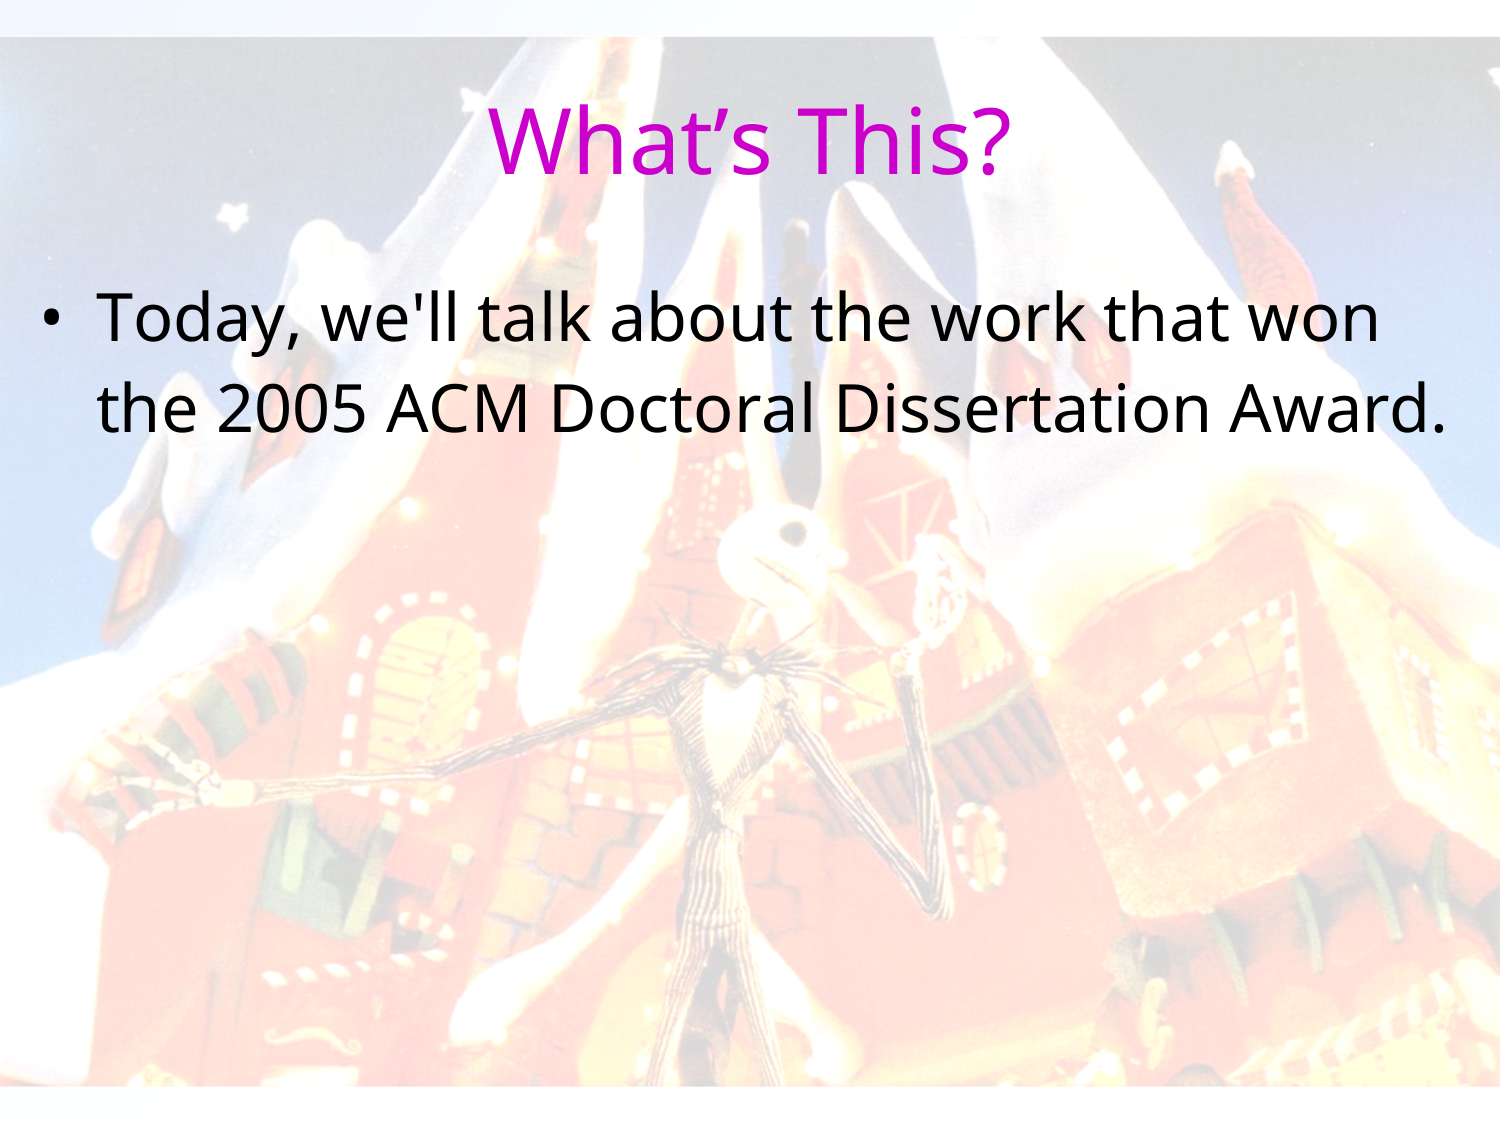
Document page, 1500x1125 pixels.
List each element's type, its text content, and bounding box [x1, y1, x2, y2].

list Today, we'll talk about the work that won the 2005 ACM Doctoral Dissertation Award. [24, 262, 1476, 1101]
title What’s This? [24, 45, 1476, 233]
picture [0, 0, 1500, 1125]
